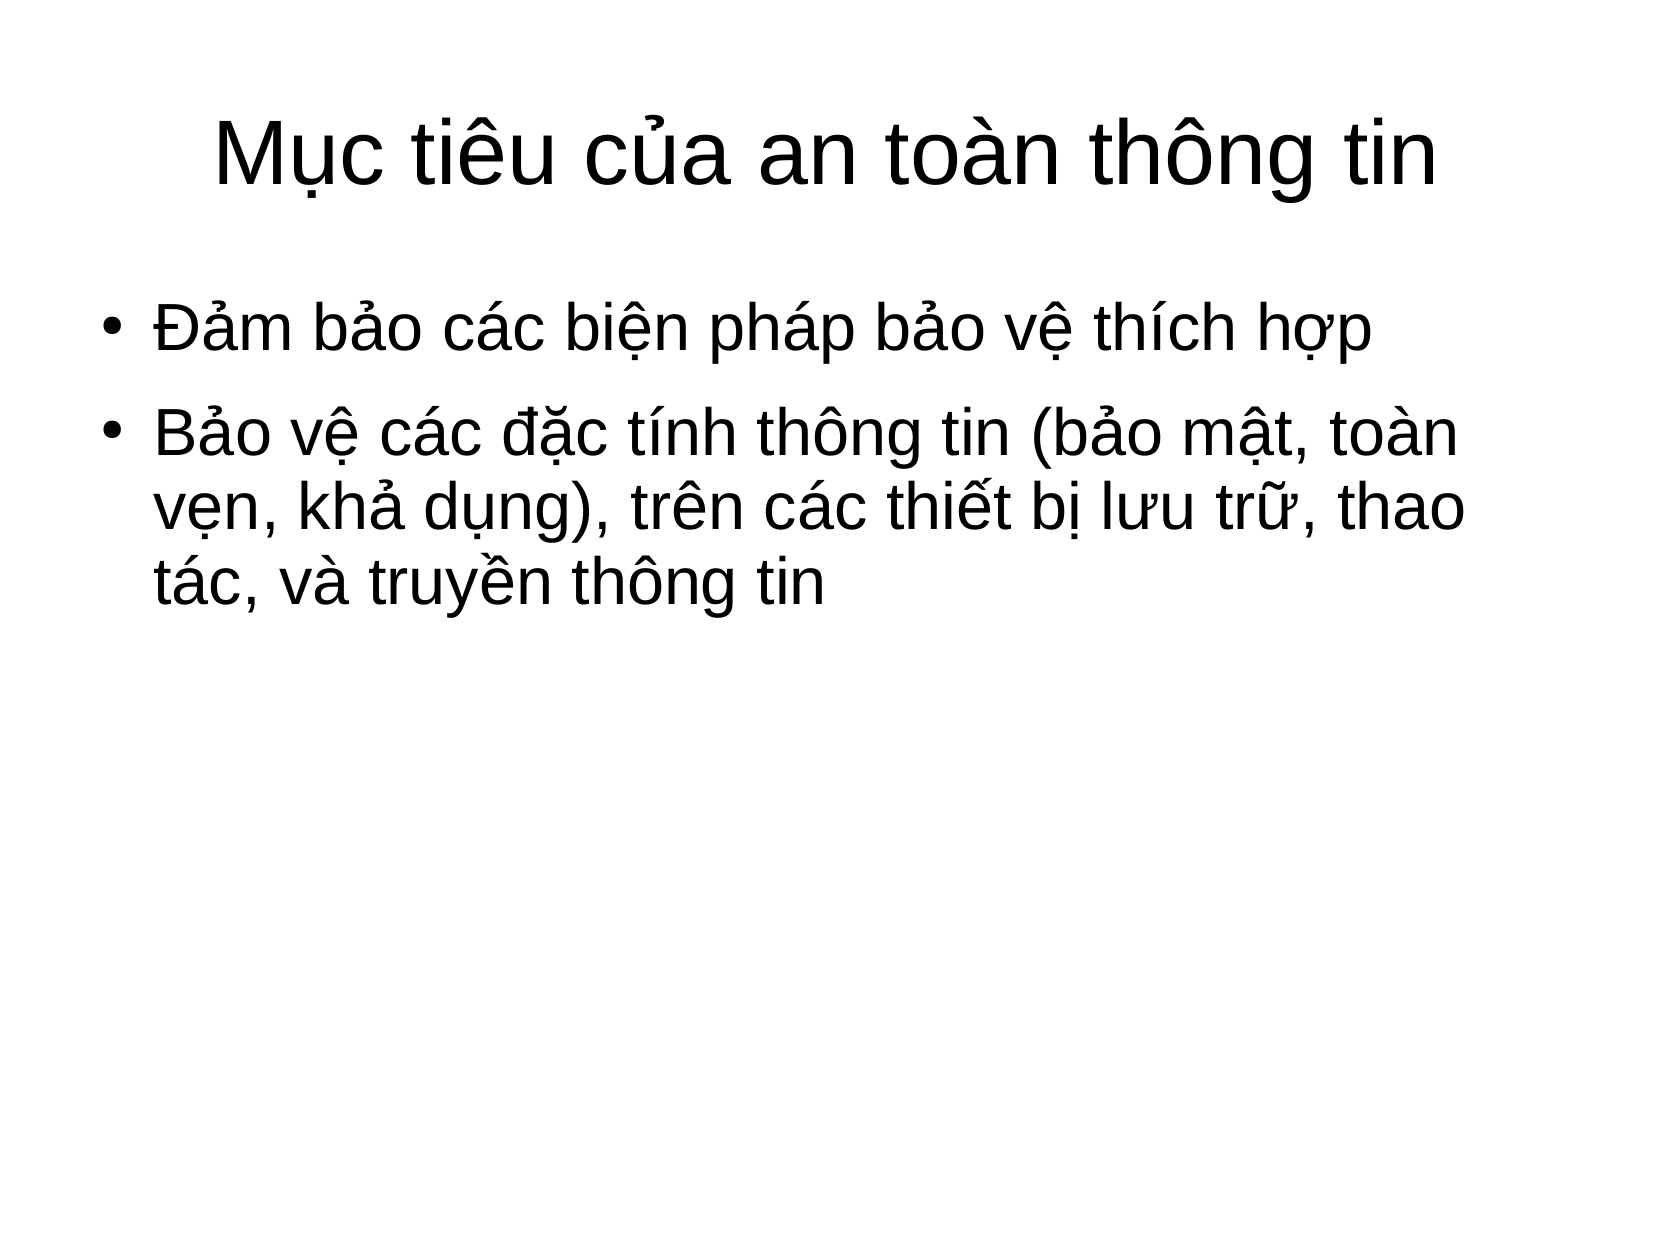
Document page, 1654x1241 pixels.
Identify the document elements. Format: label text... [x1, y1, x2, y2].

title Mục tiêu của an toàn thông tin [82, 49, 1571, 257]
list Đảm bảo các biện pháp bảo vệ thích hợp Bảo vệ các đặc tính thông tin (bảo mật, toàn vẹn, khả dụng), trên các thiết bị lưu trữ, thao tác, và truyền thông tin [82, 290, 1571, 1010]
